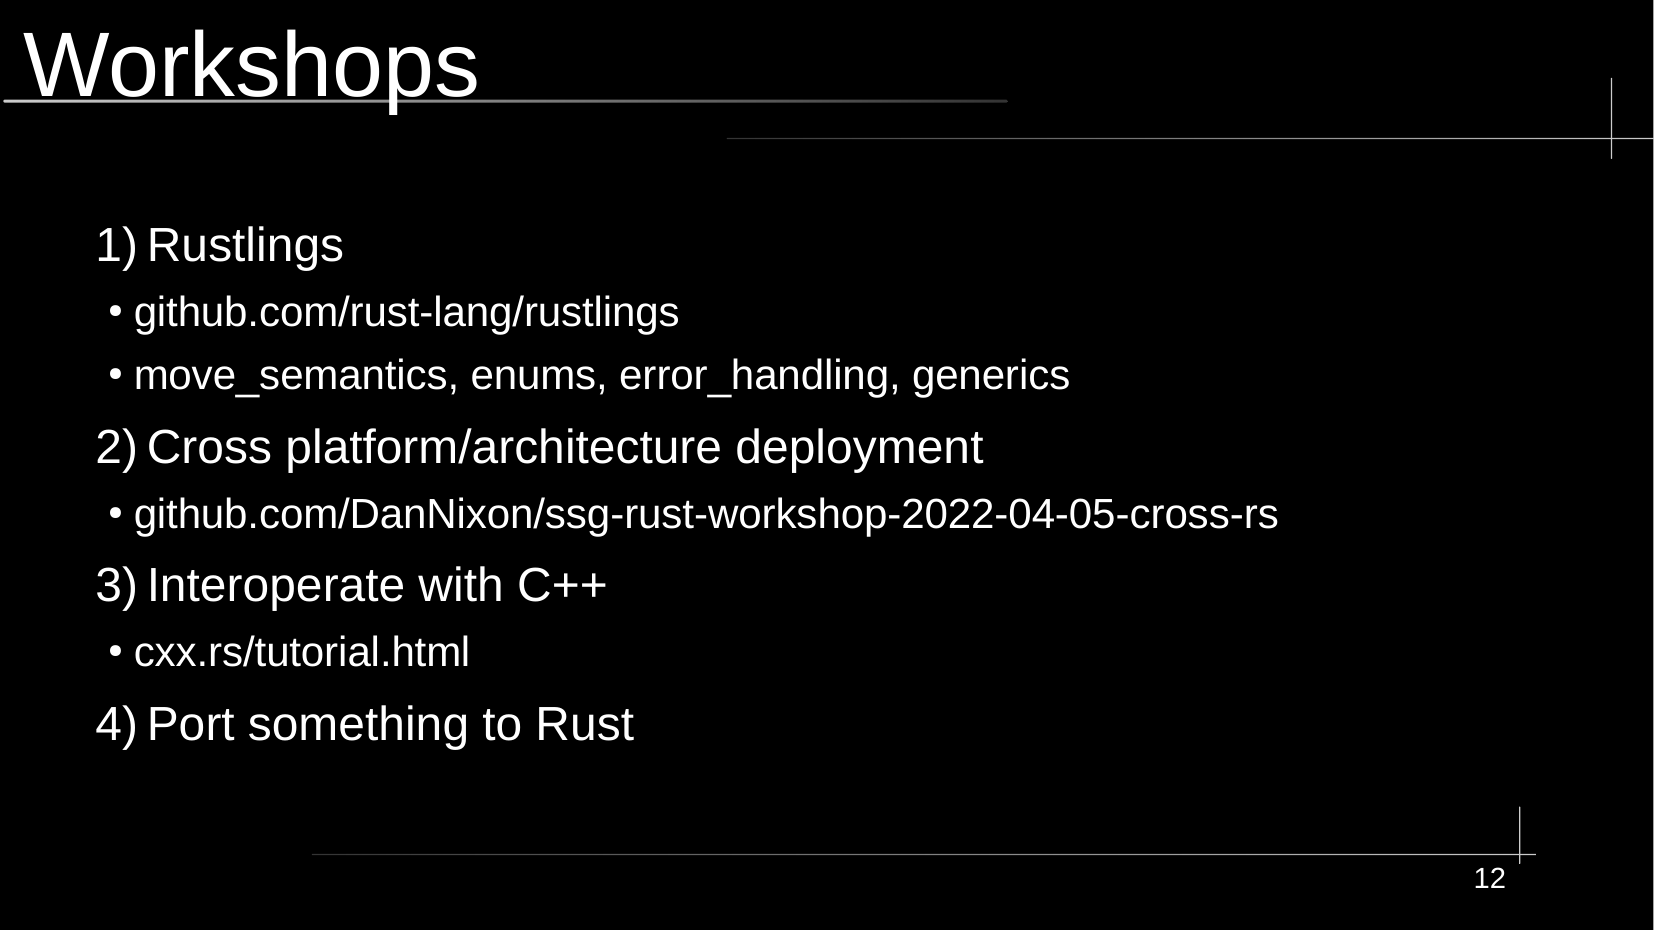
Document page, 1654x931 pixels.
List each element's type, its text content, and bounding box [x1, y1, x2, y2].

title Workshops [23, 11, 1589, 119]
list Rustlings github.com/rust-lang/rustlings move_semantics, enums, error_handling, generics Cross platform/architecture deployment github.com/DanNixon/ssg-rust-workshop-2022-04-05-cross-rs Interoperate with C++ cxx.rs/tutorial.html Port something to Rust [82, 217, 1571, 758]
